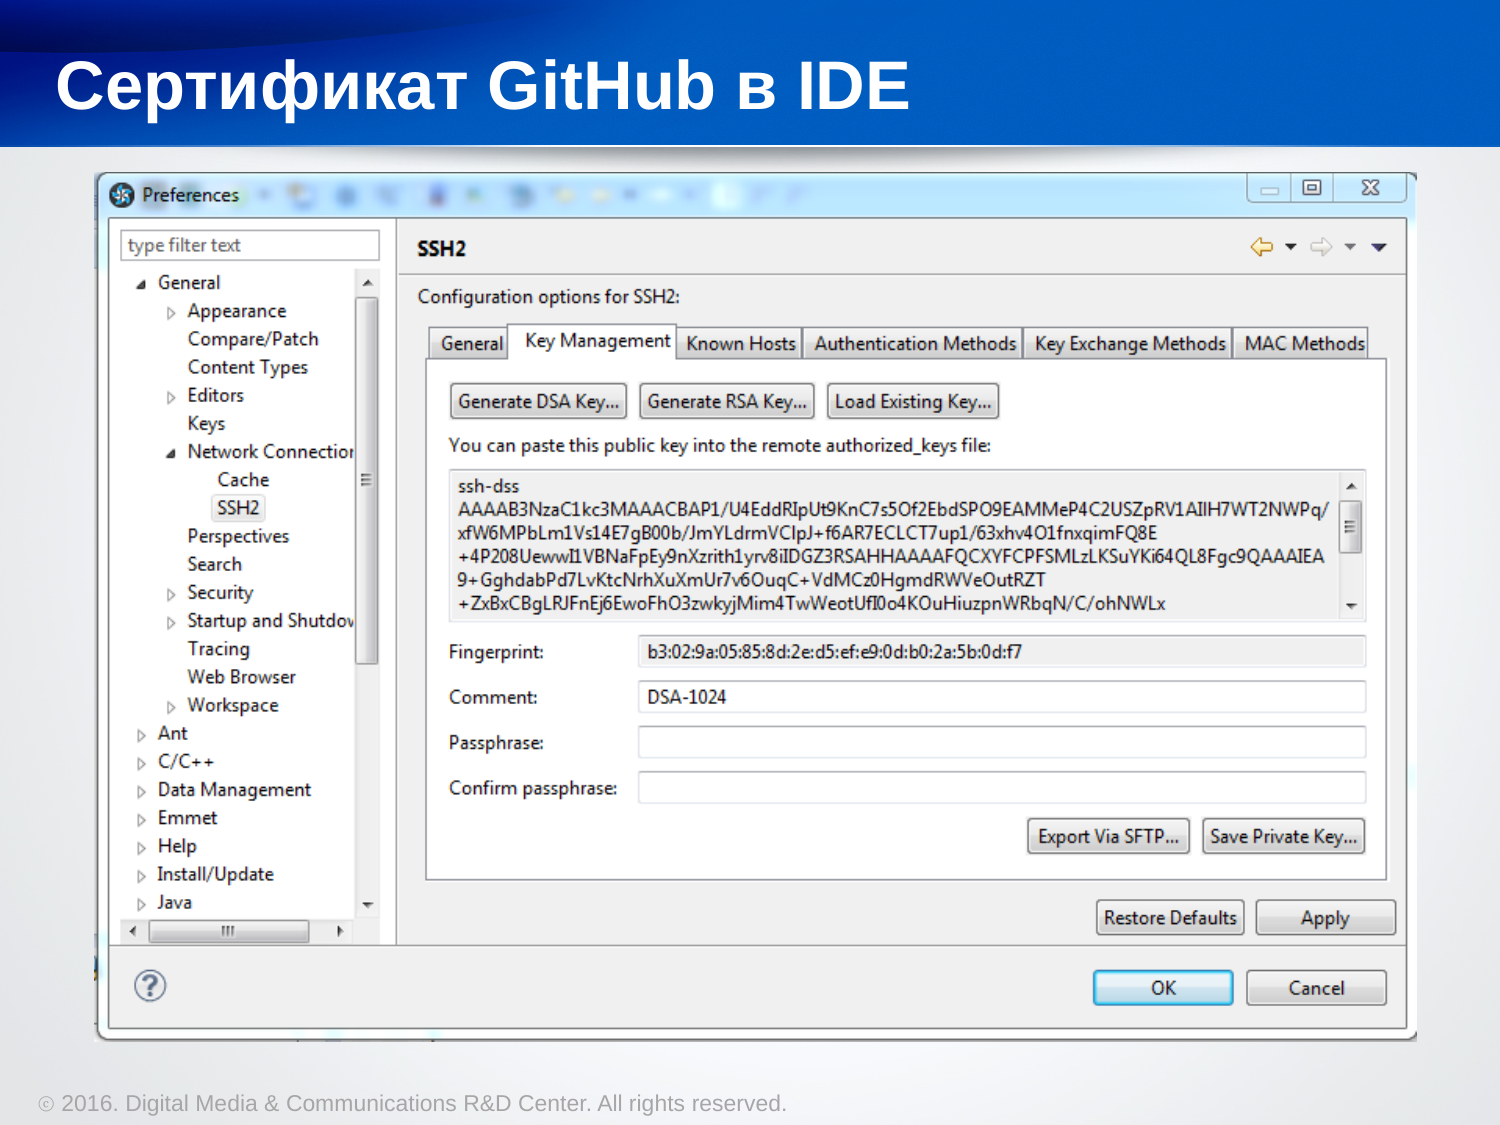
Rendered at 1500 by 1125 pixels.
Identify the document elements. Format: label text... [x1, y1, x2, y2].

title Сертификат GitHub в IDE [37, 38, 1471, 126]
picture [0, 0, 1500, 1125]
